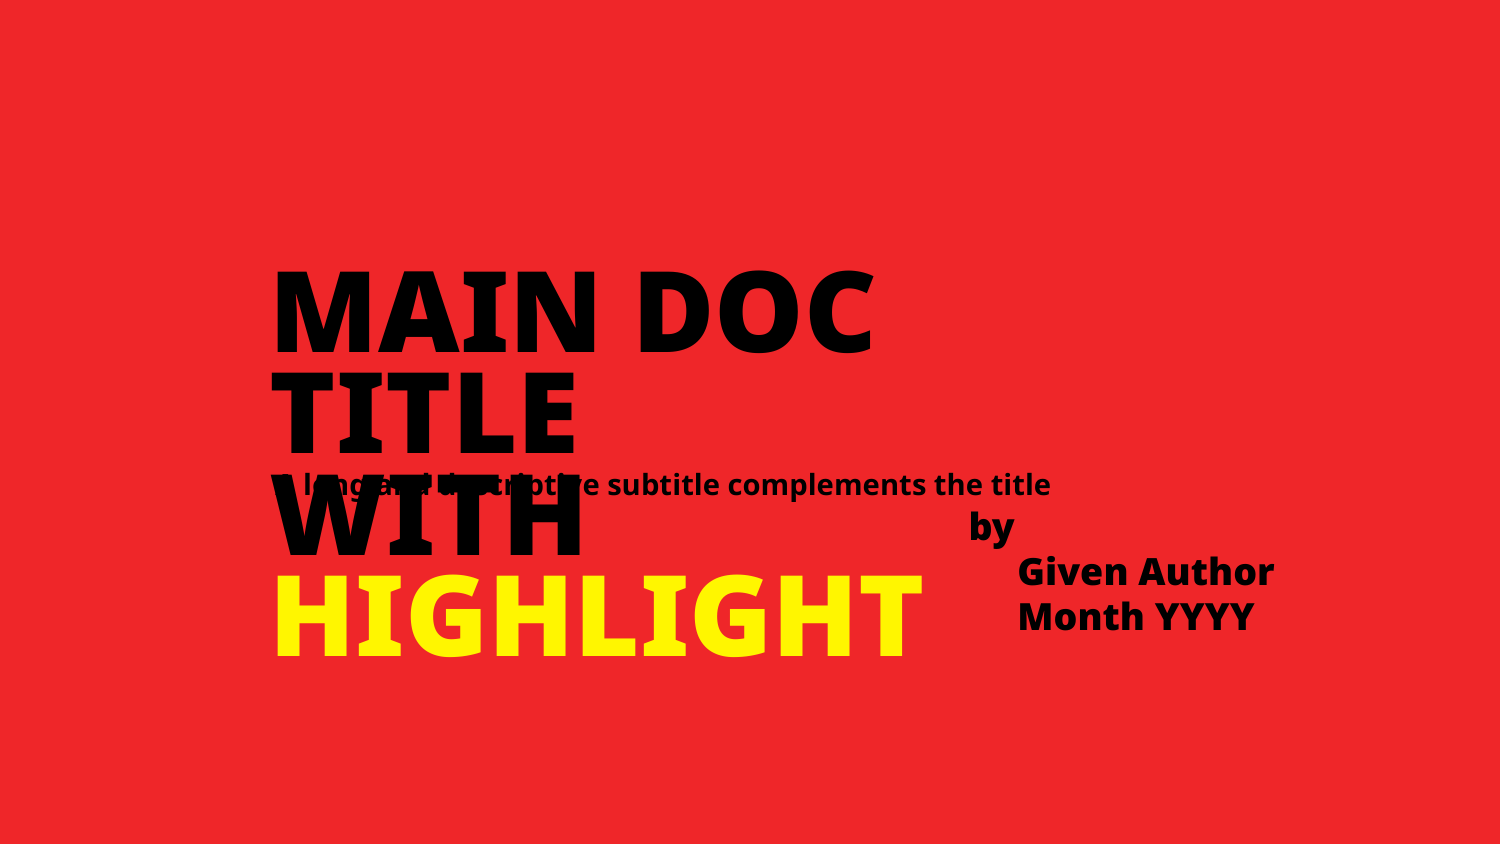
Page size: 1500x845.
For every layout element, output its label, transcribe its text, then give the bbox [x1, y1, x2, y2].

title A long and descriptive subtitle complements the title [260, 465, 1118, 523]
title by Given Author Month YYYY [953, 488, 1321, 678]
title MAIN DOC tITLE WITH HIGHLIGHT [254, 256, 1080, 490]
